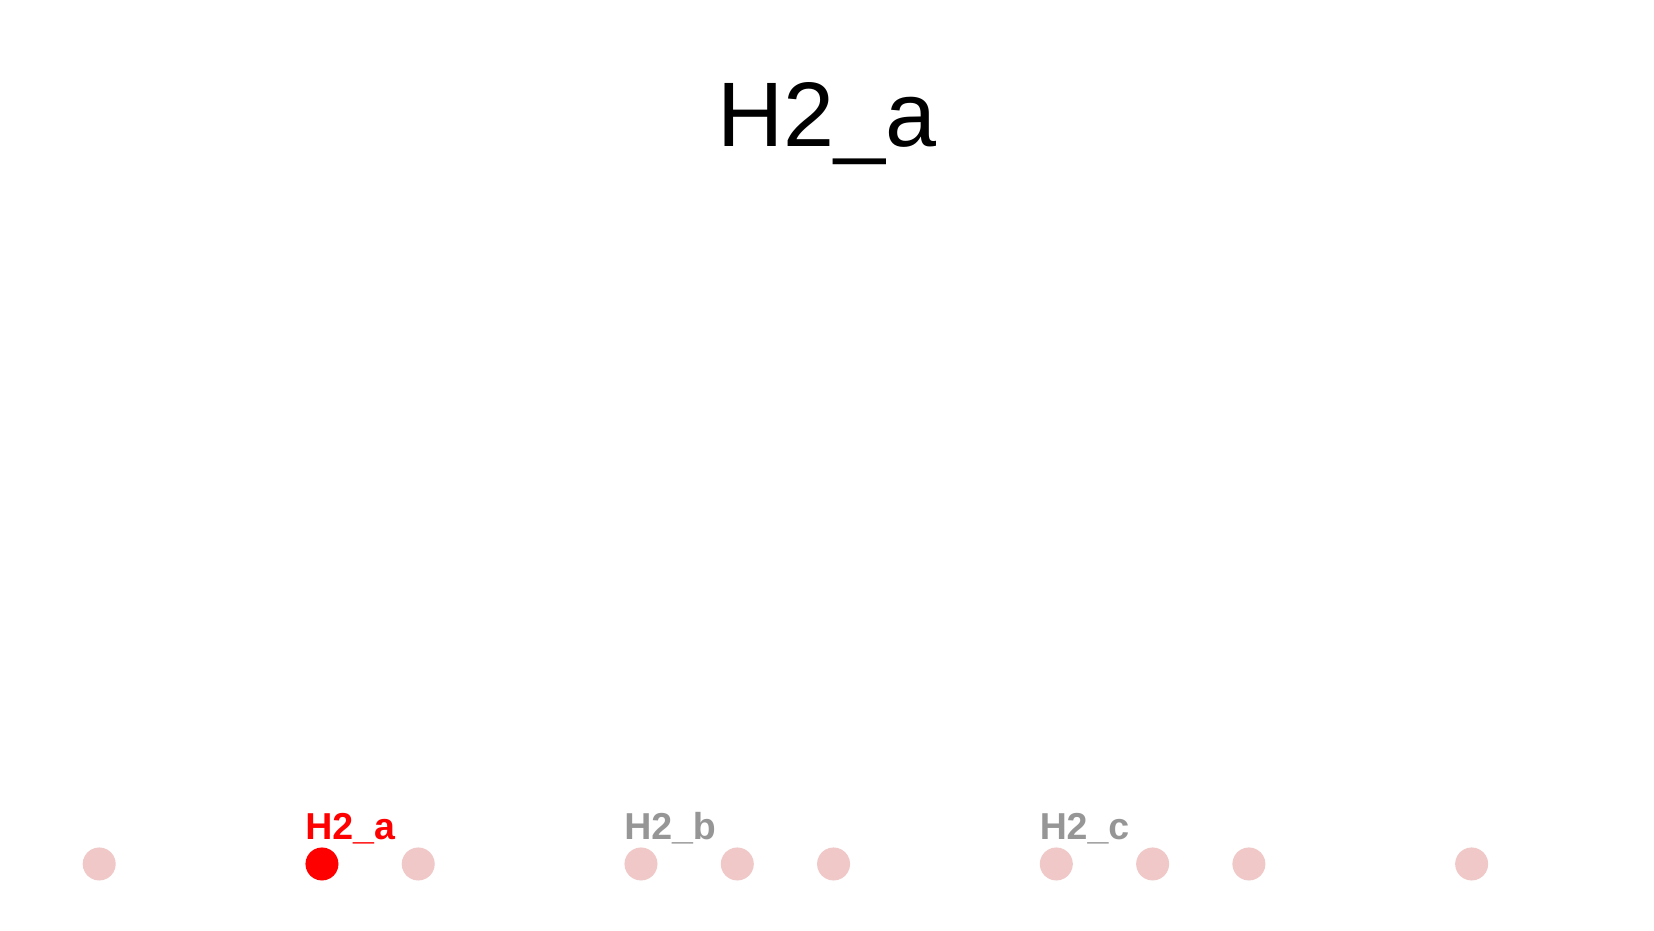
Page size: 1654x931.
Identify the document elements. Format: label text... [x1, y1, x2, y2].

text_box [817, 847, 851, 881]
text_box [1232, 847, 1266, 881]
text_box H2_c [1039, 797, 1371, 848]
text_box [82, 847, 116, 881]
text_box [305, 848, 339, 881]
text_box [720, 847, 754, 881]
title H2_a [82, 37, 1571, 193]
text_box [624, 848, 658, 881]
text_box [1039, 848, 1073, 881]
text_box [401, 847, 435, 881]
text_box [1136, 847, 1170, 881]
text_box H2_b [624, 797, 956, 848]
text_box [1455, 847, 1489, 881]
text_box H2_a [305, 797, 624, 848]
